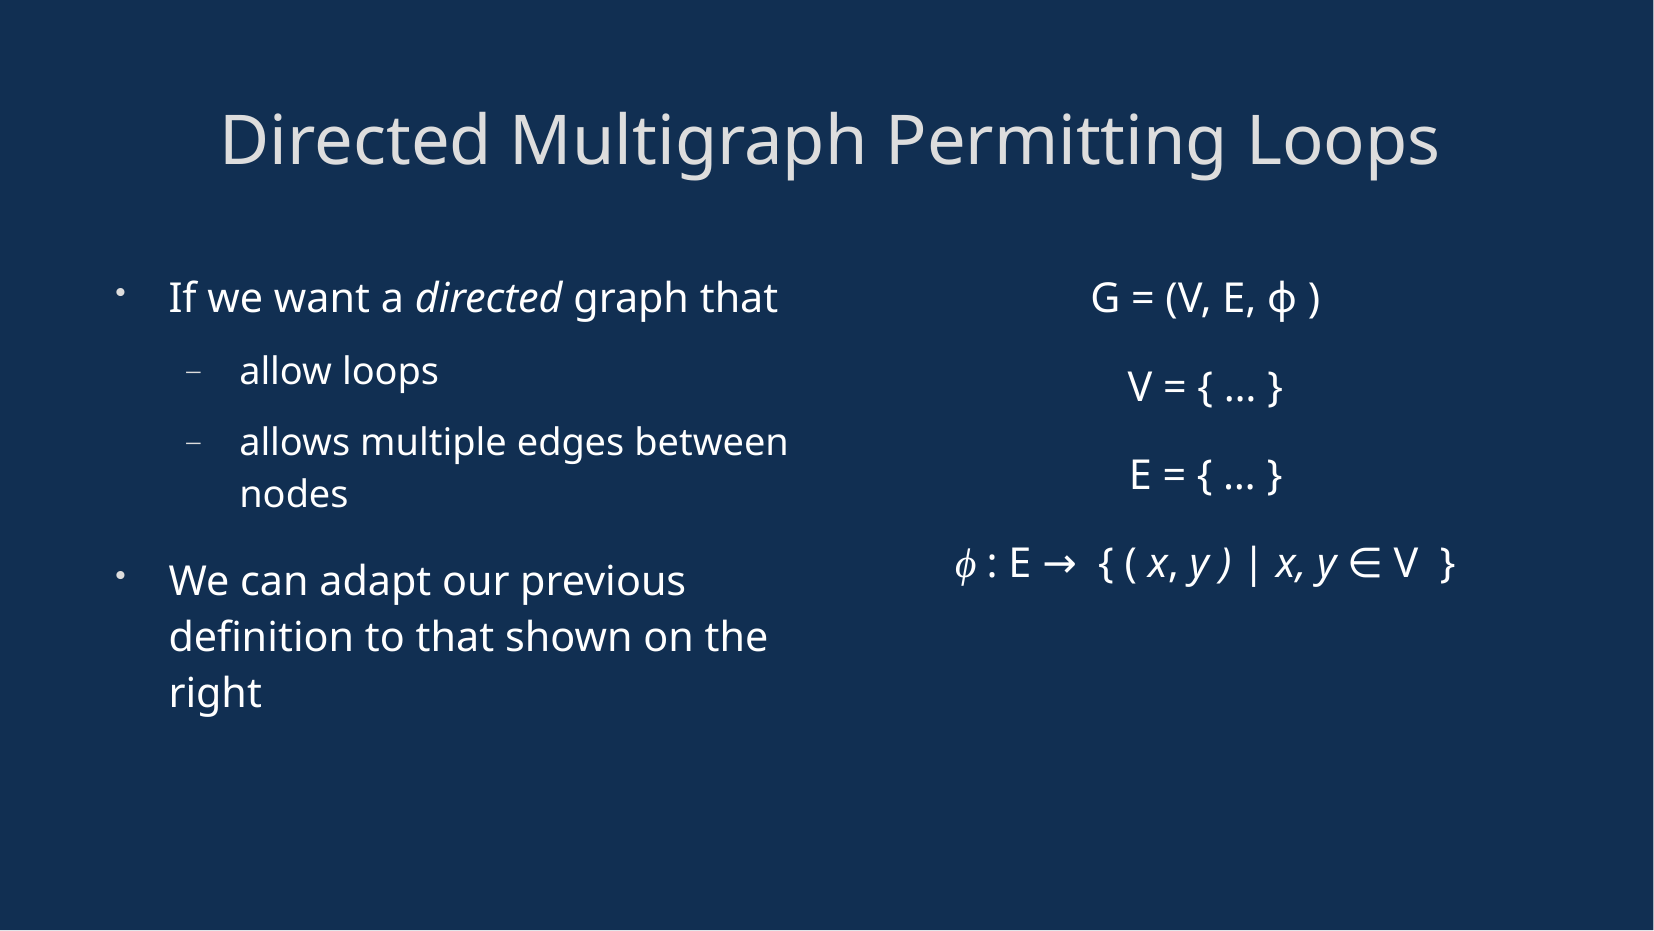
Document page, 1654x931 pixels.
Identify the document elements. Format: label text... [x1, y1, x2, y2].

title Directed Multigraph Permitting Loops [97, 56, 1563, 220]
list G = (V, E, ϕ ) V = { … } E = { … } ϕ : E → { ( x, y ) | x, y ∈ V } [848, 268, 1563, 806]
list If we want a directed graph that allow loops allows multiple edges between nodes We can adapt our previous definition to that shown on the right [97, 268, 813, 806]
